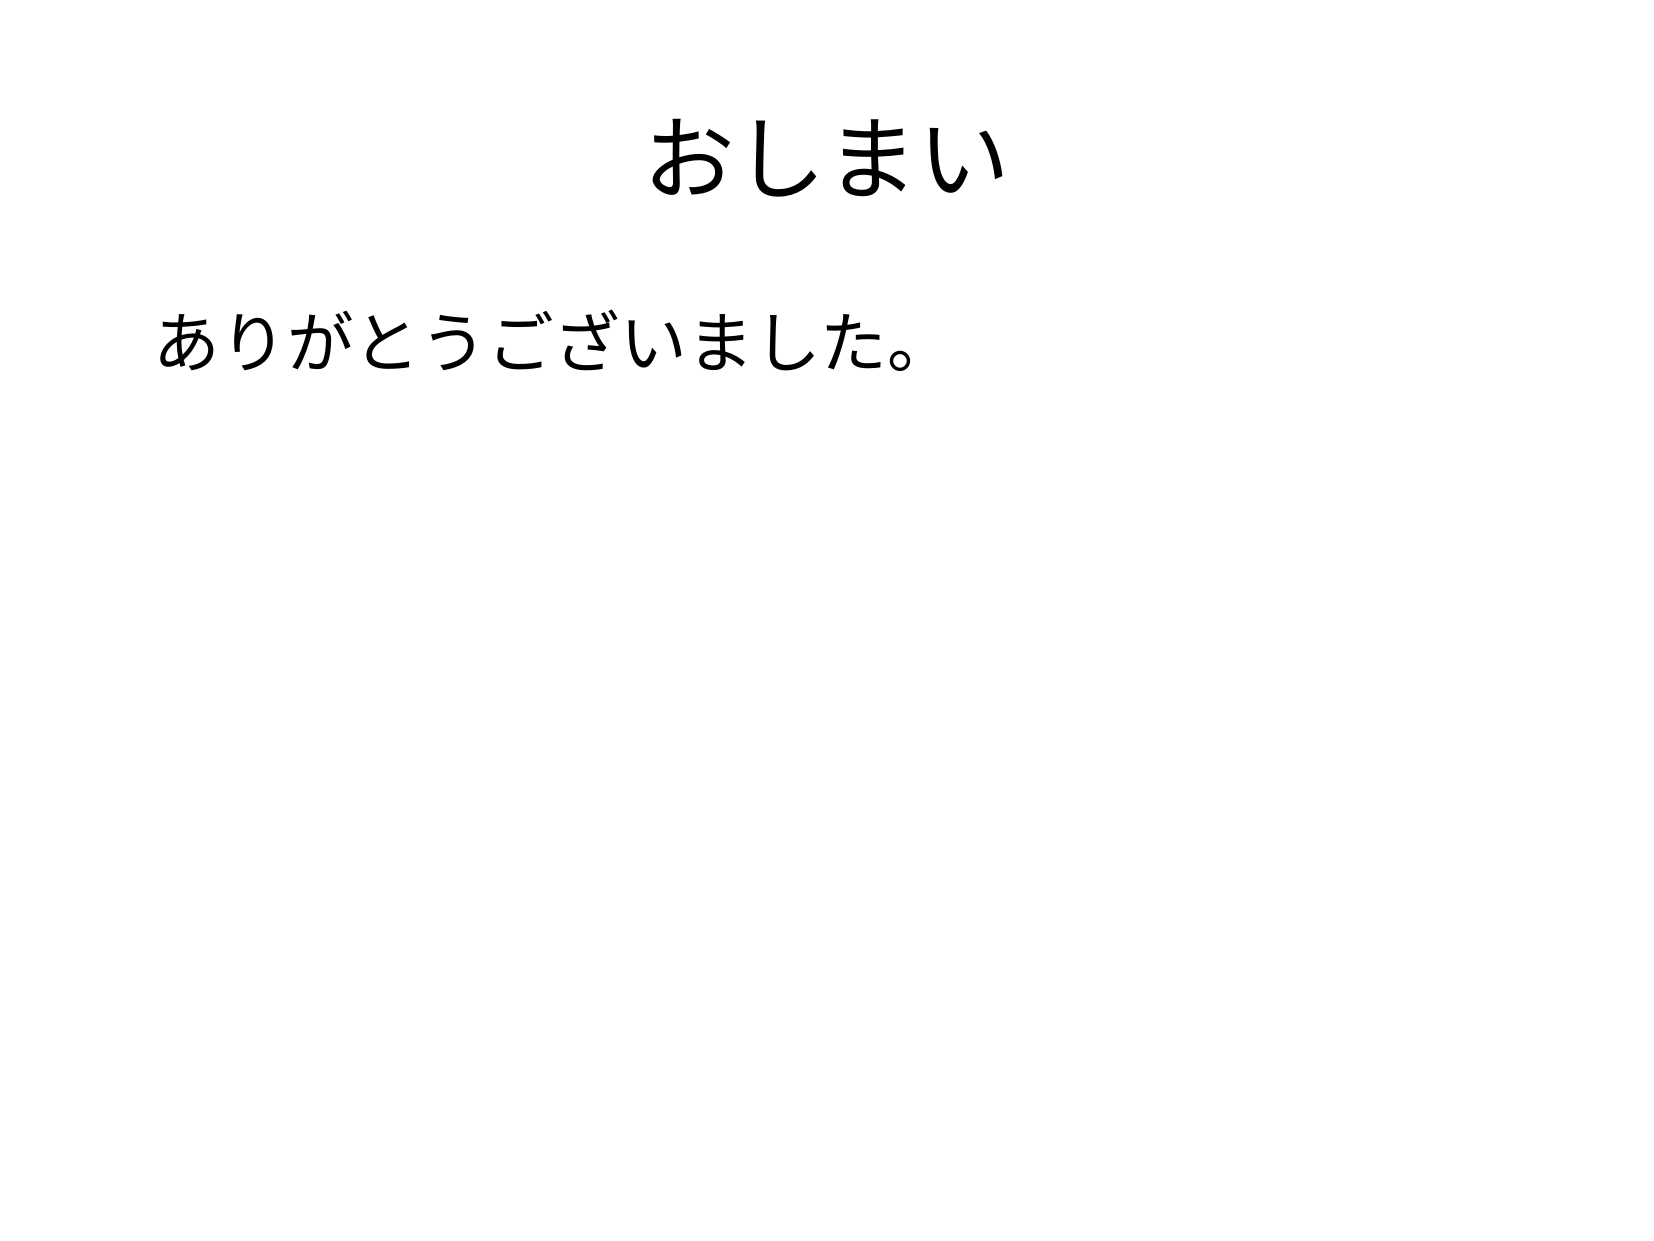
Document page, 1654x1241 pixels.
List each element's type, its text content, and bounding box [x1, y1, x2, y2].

list ありがとうございました。 [82, 290, 1571, 1109]
title おしまい [82, 49, 1571, 257]
